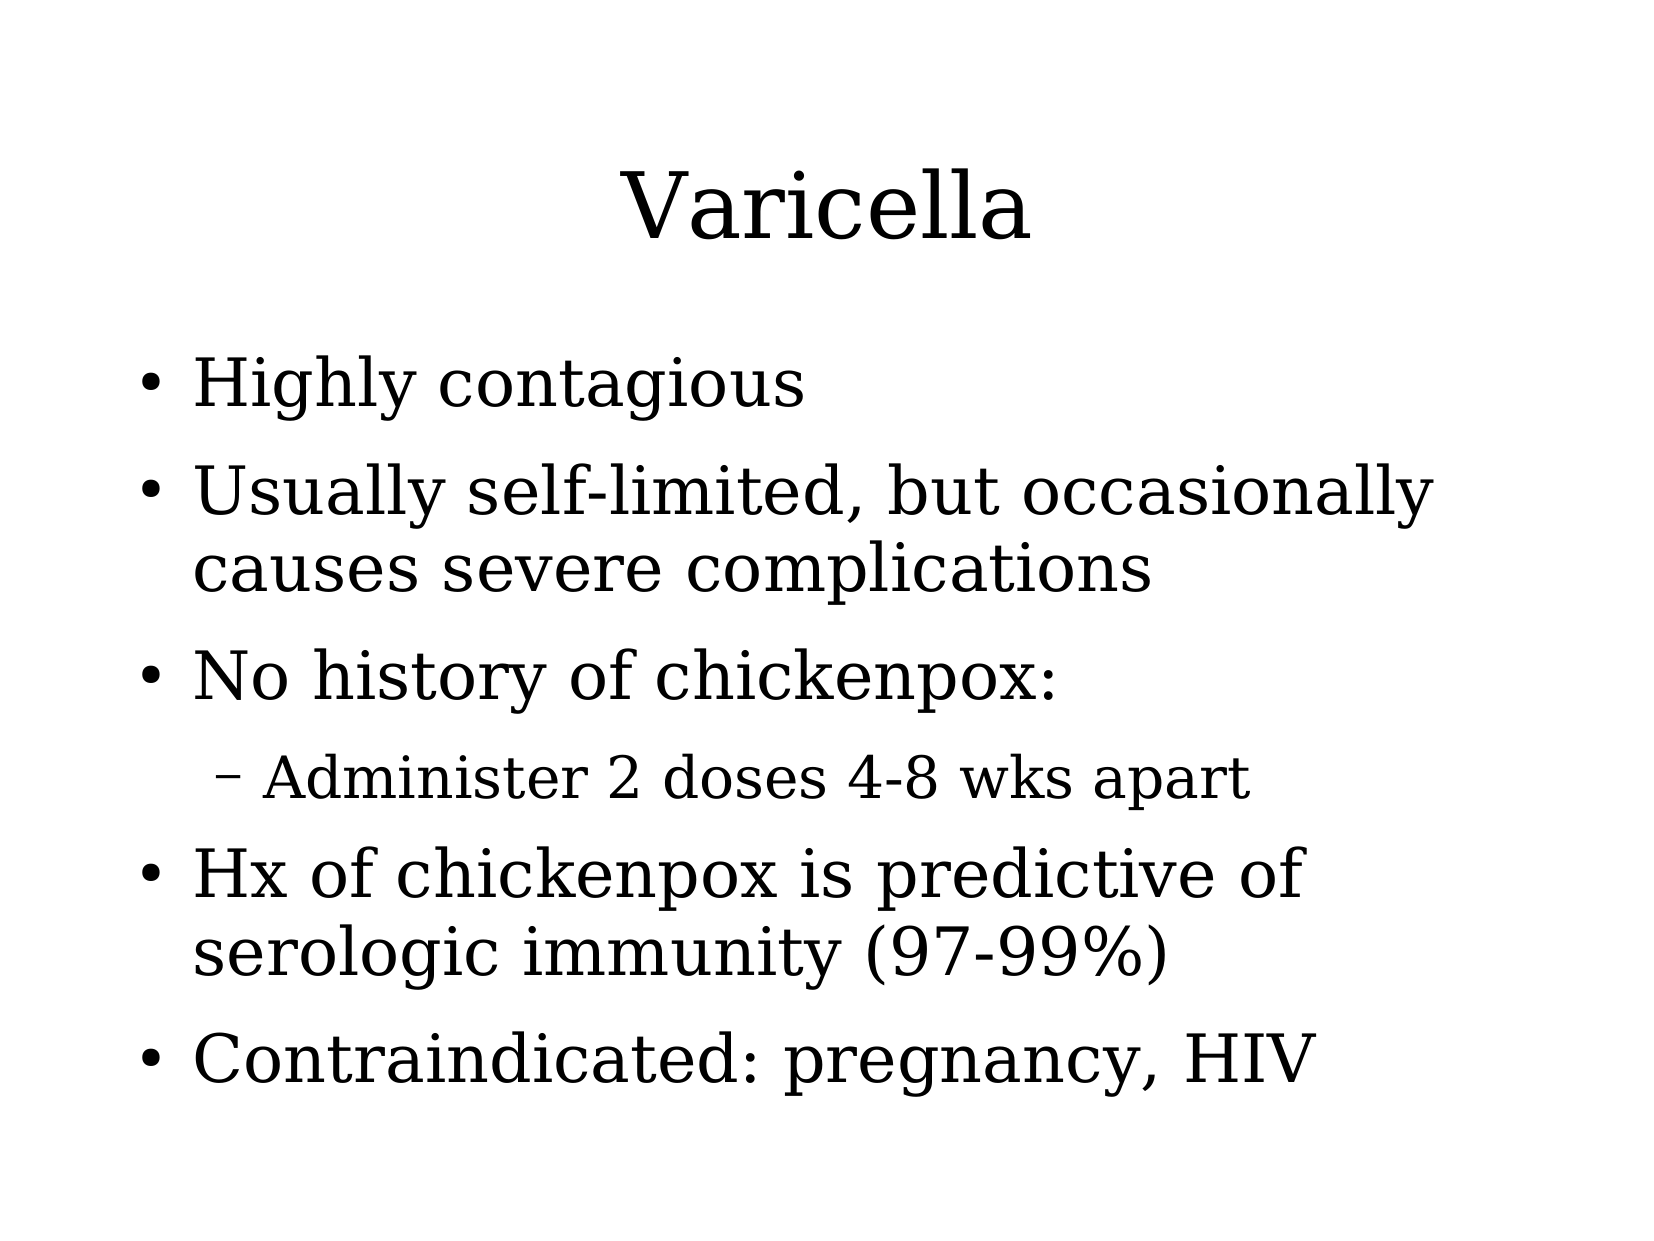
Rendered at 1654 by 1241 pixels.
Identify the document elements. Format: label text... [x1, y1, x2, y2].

title Varicella [121, 102, 1534, 311]
list Highly contagious Usually self-limited, but occasionally causes severe complications No history of chickenpox: Administer 2 doses 4-8 wks apart Hx of chickenpox is predictive of serologic immunity (97-99%) Contraindicated: pregnancy, HIV [121, 344, 1534, 1127]
